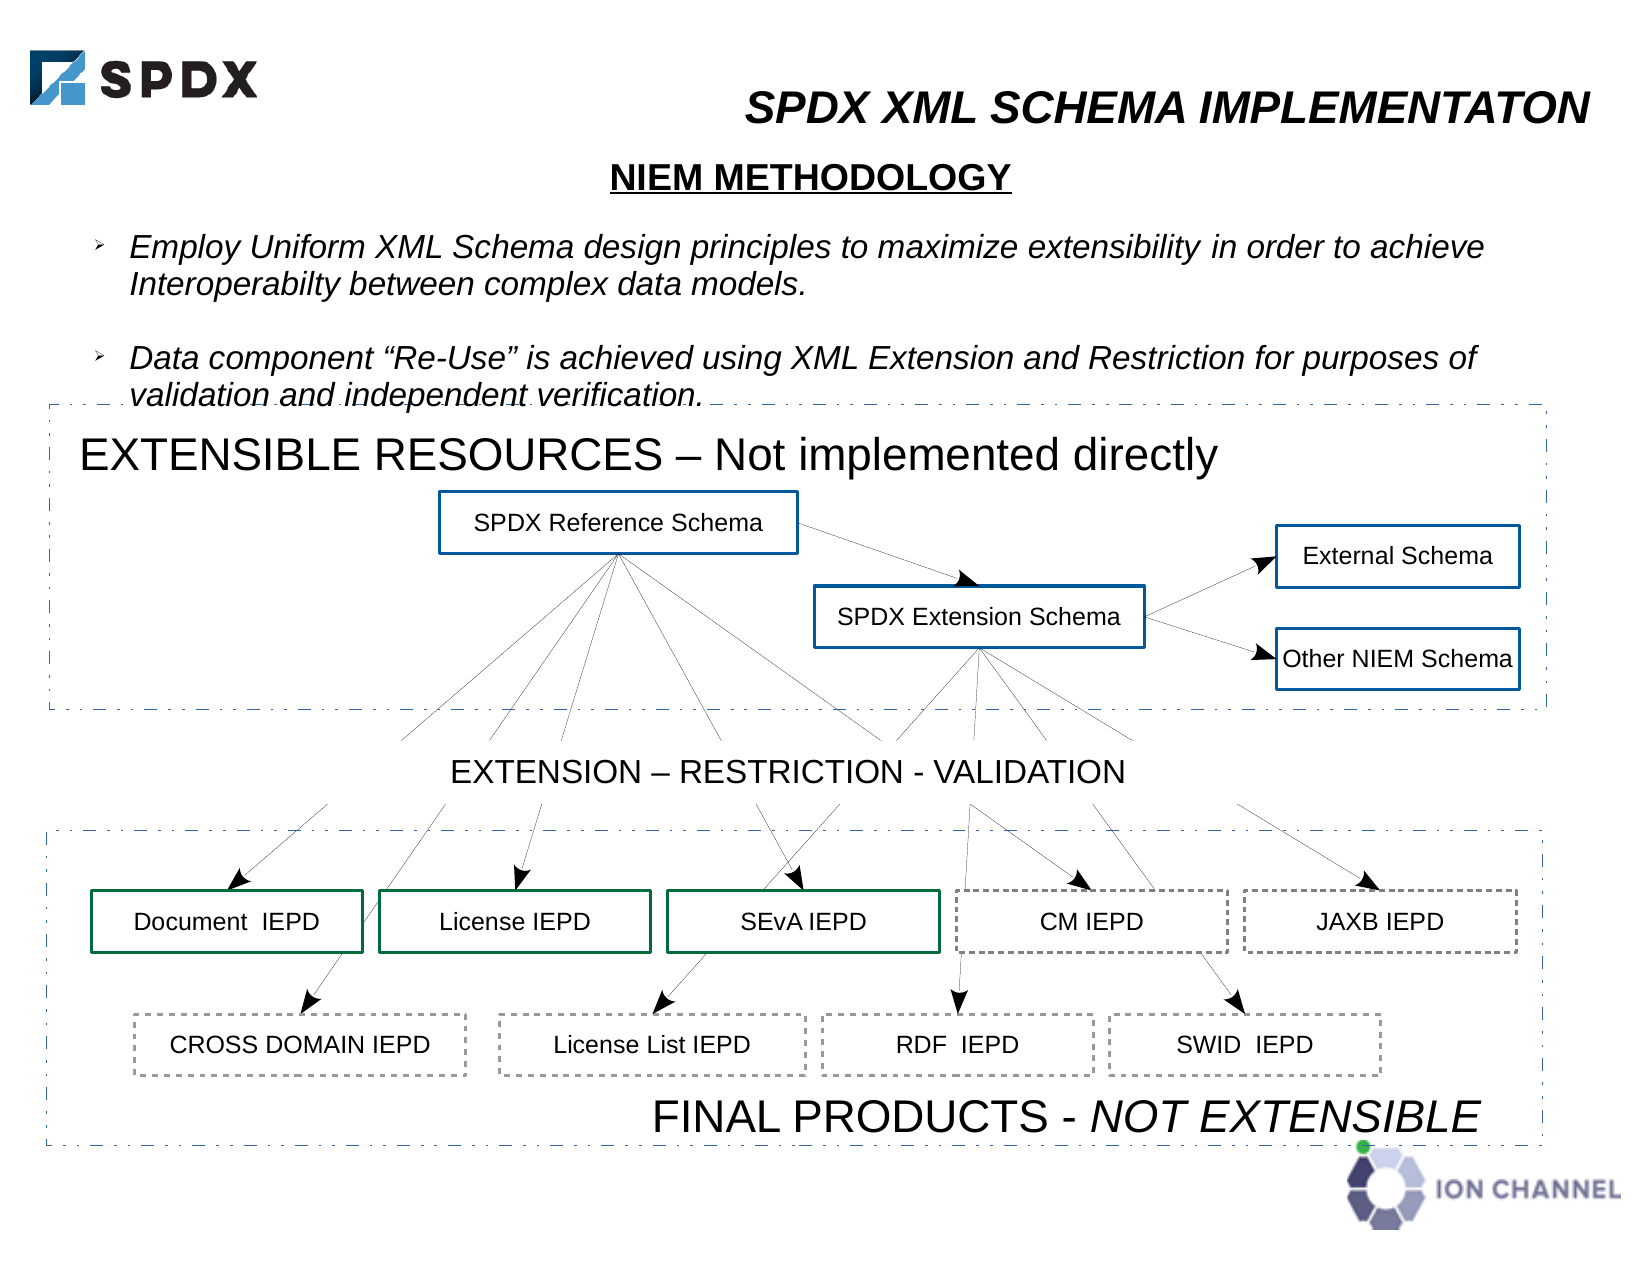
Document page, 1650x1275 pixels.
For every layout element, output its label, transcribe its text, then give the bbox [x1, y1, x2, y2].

text_box SEvA IEPD [667, 890, 940, 953]
text_box NIEM METHODOLOGY [511, 144, 1111, 211]
text_box Employ Uniform XML Schema design principles to maximize extensibility in order to achieve Interoperabilty between complex data models. Data component “Re-Use” is achieved using XML Extension and Restriction for purposes of validation and independent verification. [79, 221, 1547, 405]
text_box EXTENSIBLE RESOURCES – Not implemented directly [64, 421, 1355, 479]
text_box CROSS DOMAIN IEPD [134, 1014, 466, 1076]
text_box EXTENSION – RESTRICTION - VALIDATION [286, 740, 1292, 804]
text_box JAXB IEPD [1244, 890, 1517, 953]
text_box SPDX Reference Schema [439, 491, 798, 554]
picture [1347, 1140, 1621, 1231]
text_box SPDX XML SCHEMA IMPLEMENTATON [690, 75, 1606, 135]
text_box FINAL PRODUCTS - NOT EXTENSIBLE [616, 1084, 1518, 1142]
text_box CM IEPD [956, 890, 1228, 953]
text_box Other NIEM Schema [1276, 628, 1520, 690]
text_box License List IEPD [499, 1014, 806, 1076]
text_box RDF IEPD [822, 1014, 1094, 1076]
text_box License IEPD [379, 890, 651, 953]
text_box SPDX Extension Schema [814, 586, 1145, 648]
picture [30, 29, 257, 105]
text_box External Schema [1276, 525, 1520, 588]
text_box SWID IEPD [1109, 1014, 1381, 1076]
text_box Document IEPD [91, 890, 363, 953]
